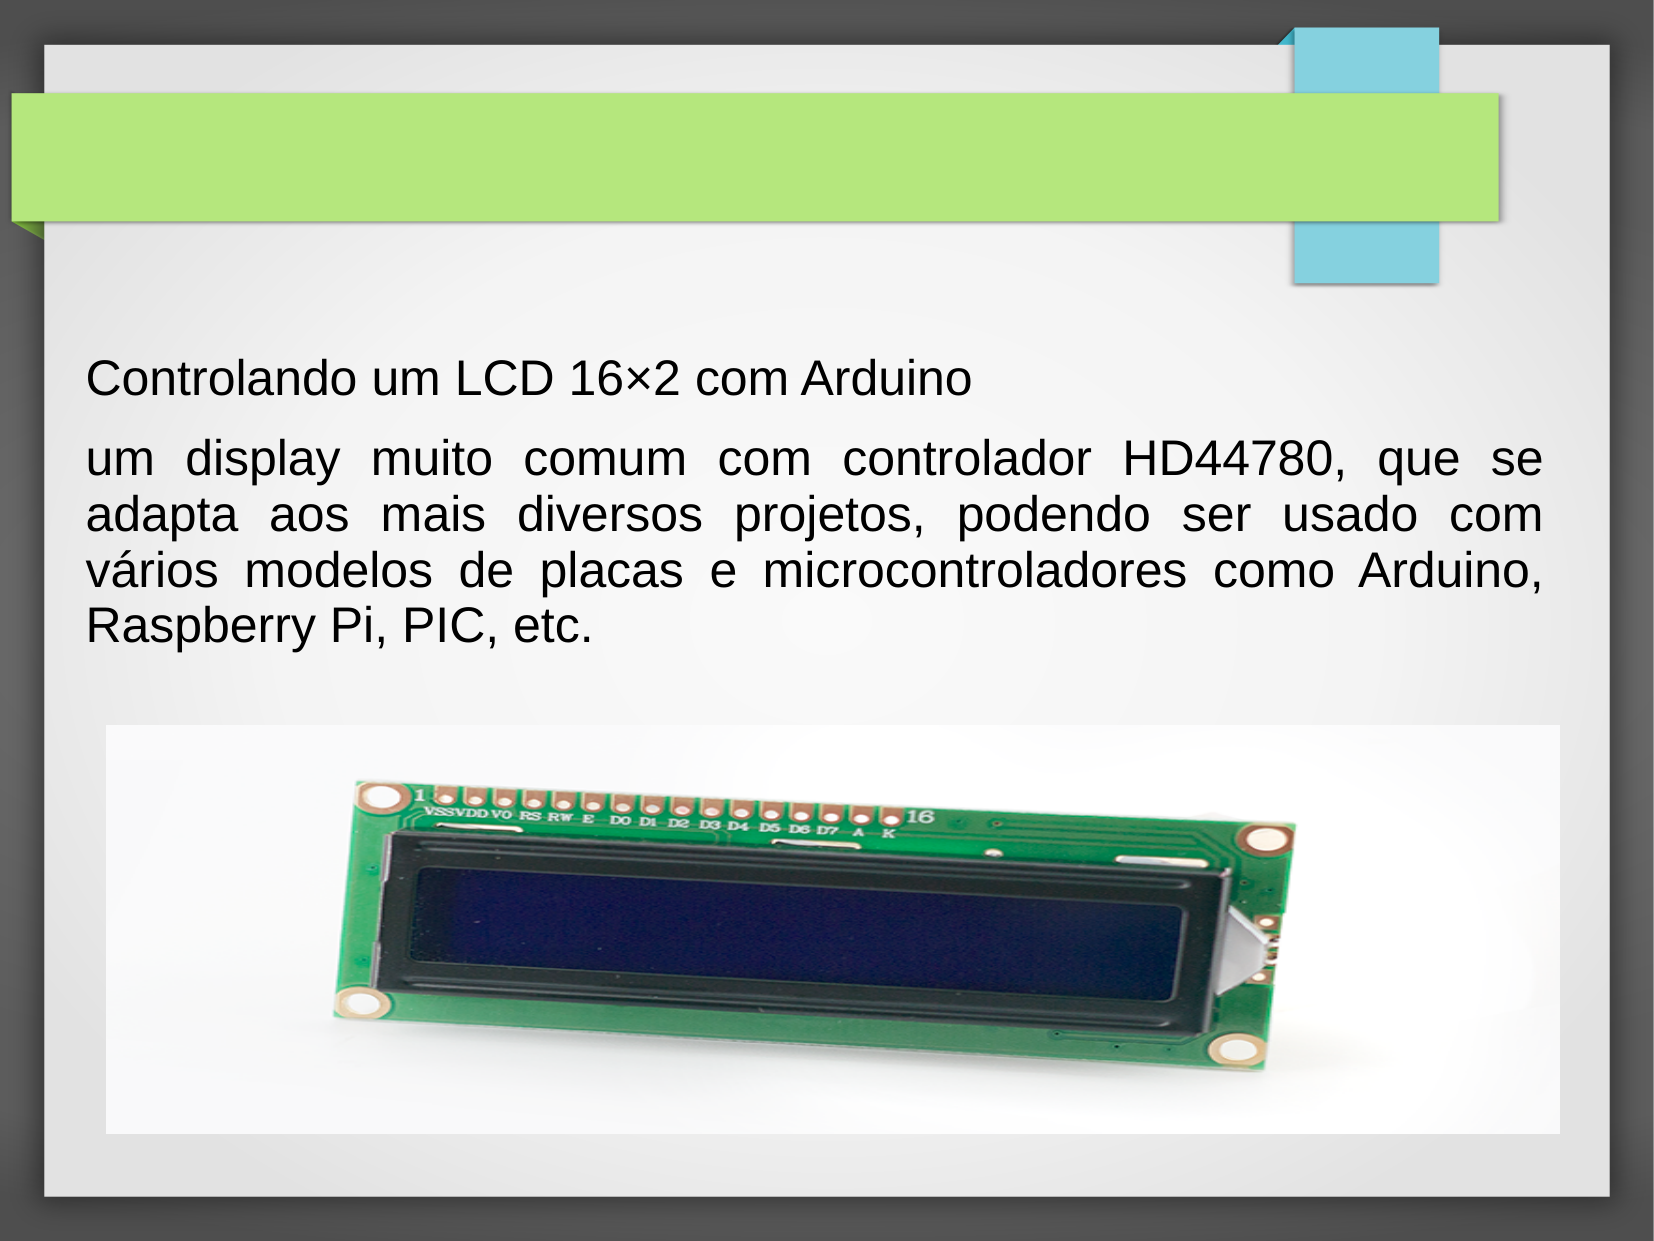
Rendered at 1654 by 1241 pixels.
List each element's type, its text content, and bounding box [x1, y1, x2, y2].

text_box Controlando um LCD 16×2 com Arduino um display muito comum com controlador HD44780, que se adapta aos mais diversos projetos, podendo ser usado com vários modelos de placas e microcontroladores como Arduino, Raspberry Pi, PIC, etc. [70, 342, 1560, 709]
picture [0, 0, 1654, 1241]
